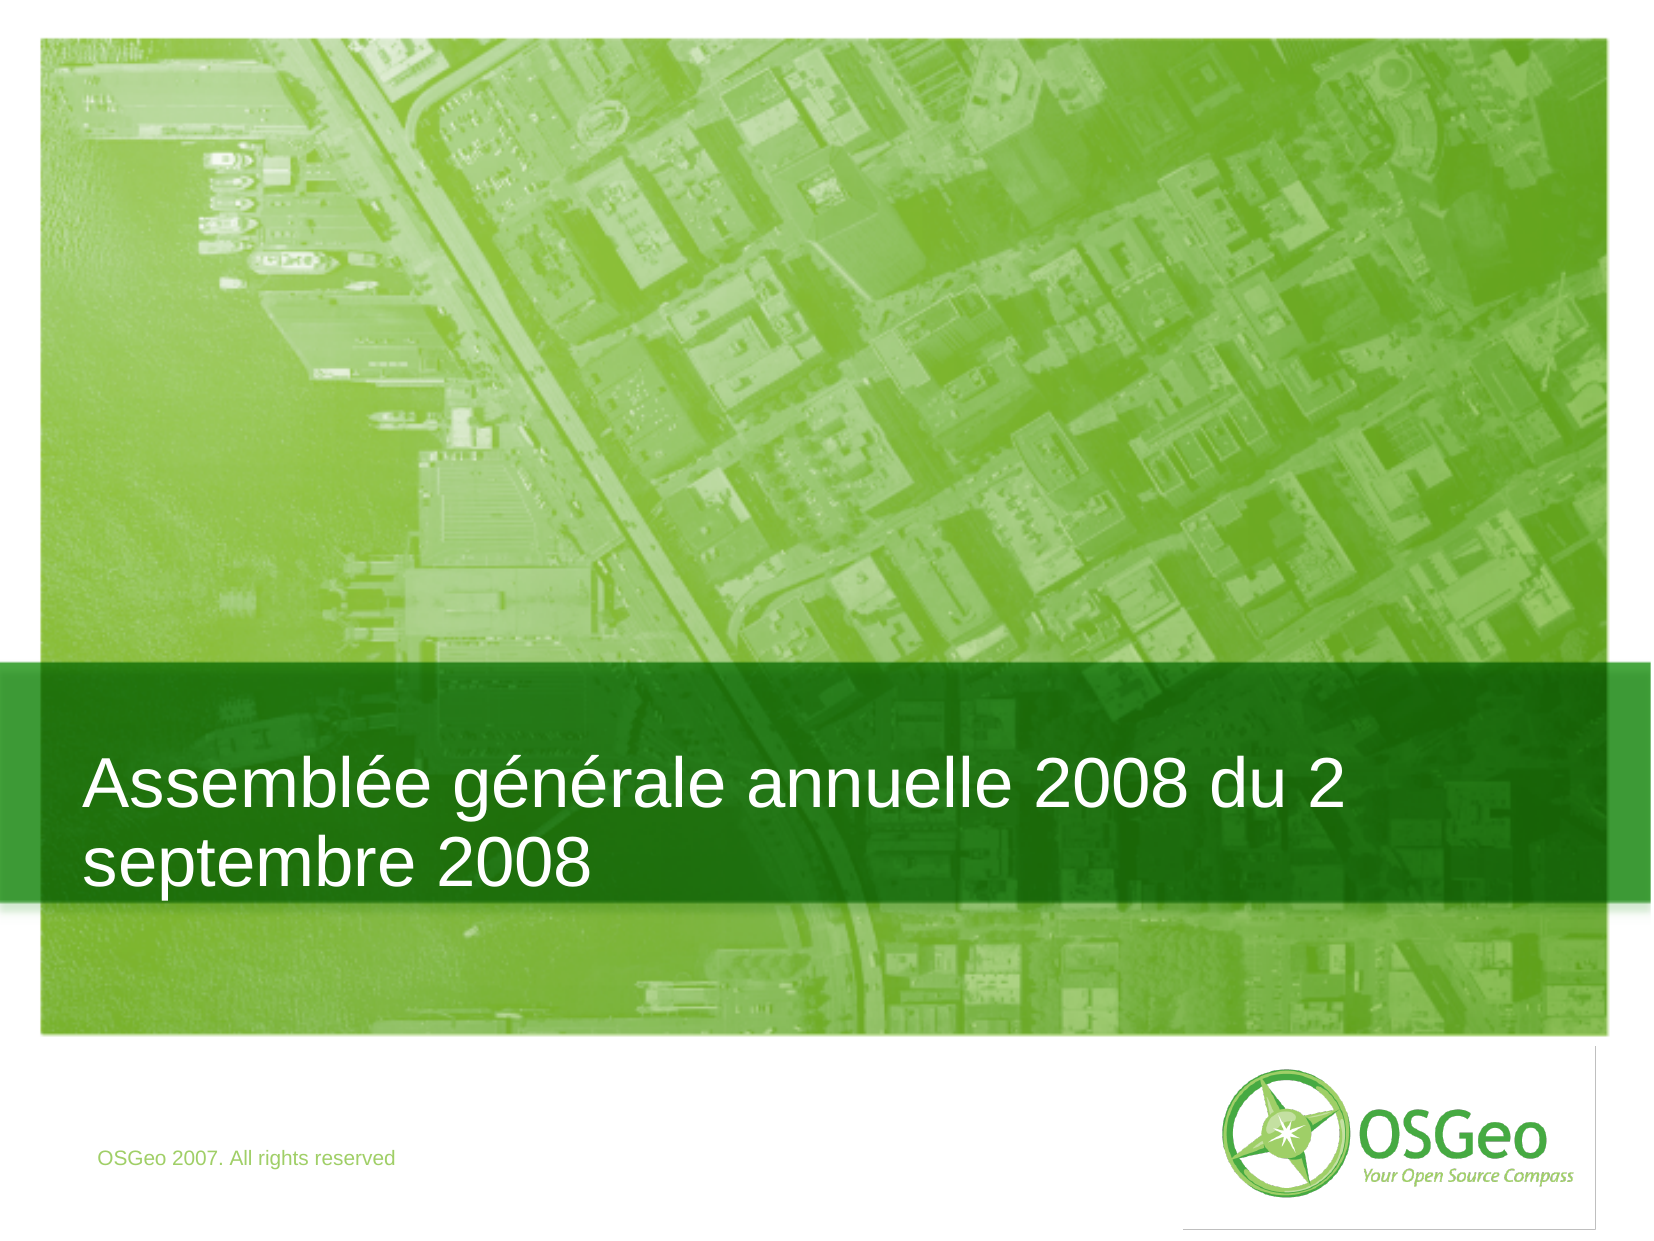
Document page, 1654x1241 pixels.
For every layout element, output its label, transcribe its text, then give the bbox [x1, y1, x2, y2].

picture [0, 0, 1651, 1241]
title Assemblée générale annuelle 2008 du 2 septembre 2008 [82, 733, 1571, 912]
